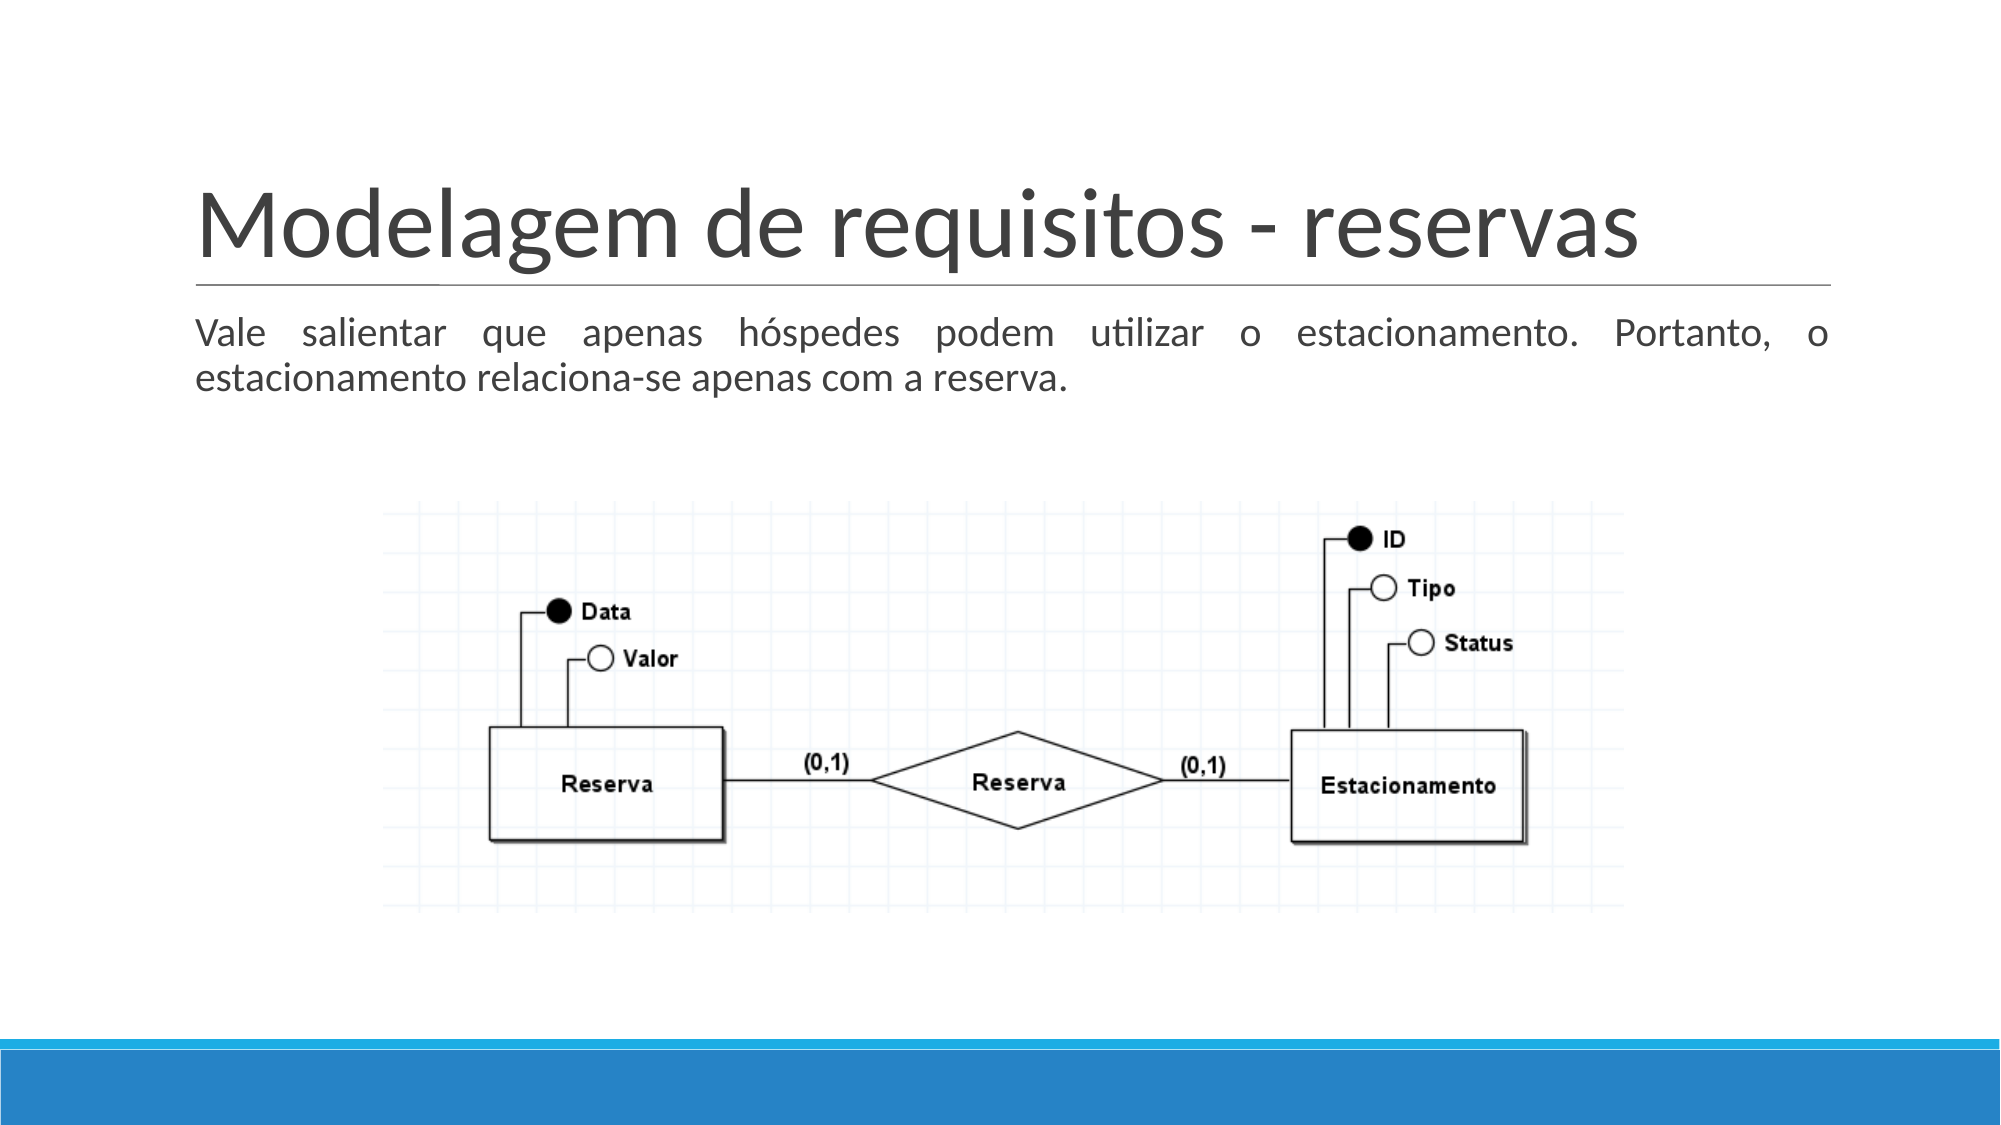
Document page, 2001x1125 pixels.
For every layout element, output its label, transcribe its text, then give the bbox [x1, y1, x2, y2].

text_box Modelagem de requisitos - reservas [180, 47, 1830, 285]
picture [383, 501, 1624, 913]
text_box Vale salientar que apenas hóspedes podem utilizar o estacionamento. Portanto, o estacionamento relaciona-se apenas com a reserva. [180, 302, 1830, 963]
